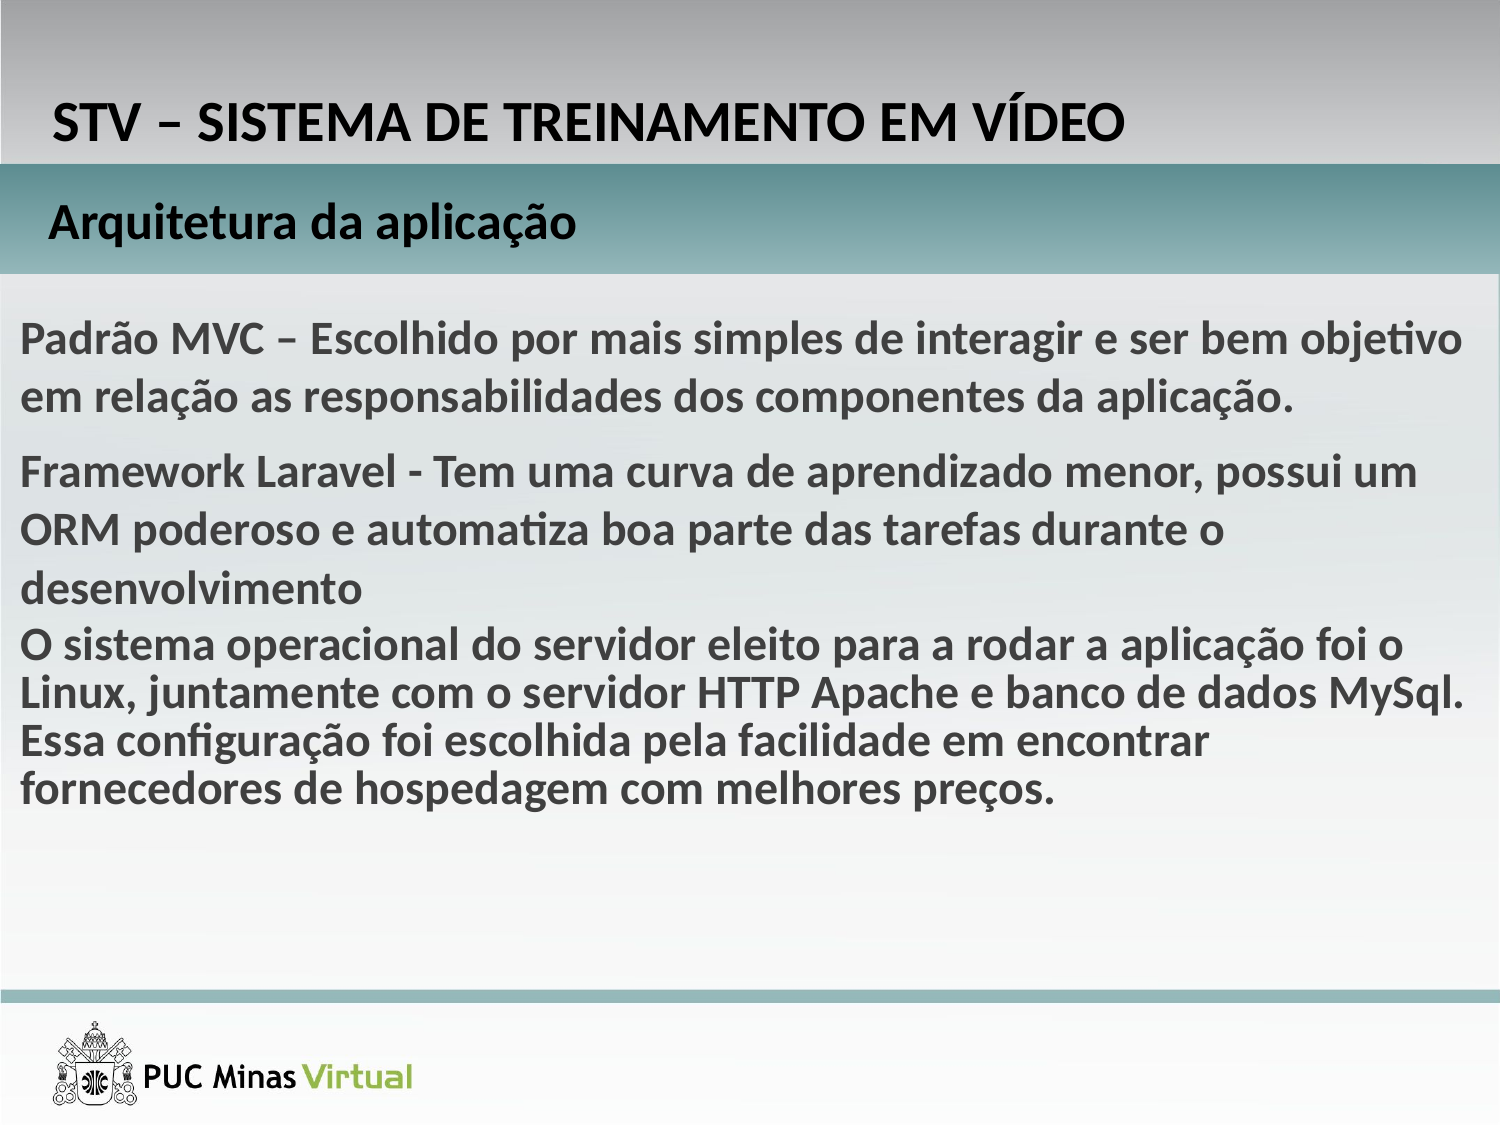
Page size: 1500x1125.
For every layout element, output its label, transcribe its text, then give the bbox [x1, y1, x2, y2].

text_box Padrão MVC – Escolhido por mais simples de interagir e ser bem objetivo em relação as responsabilidades dos componentes da aplicação. Framework Laravel - Tem uma curva de aprendizado menor, possui um ORM poderoso e automatiza boa parte das tarefas durante o desenvolvimento O sistema operacional do servidor eleito para a rodar a aplicação foi o Linux, juntamente com o servidor HTTP Apache e banco de dados MySql. Essa configuração foi escolhida pela facilidade em encontrar fornecedores de hospedagem com melhores preços. [5, 300, 1500, 981]
text_box STV – SISTEMA DE TREINAMENTO EM VÍDEO [37, 75, 1486, 161]
picture [0, 274, 1500, 1125]
text_box Arquitetura da aplicação [33, 180, 1467, 258]
picture [0, 0, 1500, 164]
text_box [0, 164, 1500, 274]
